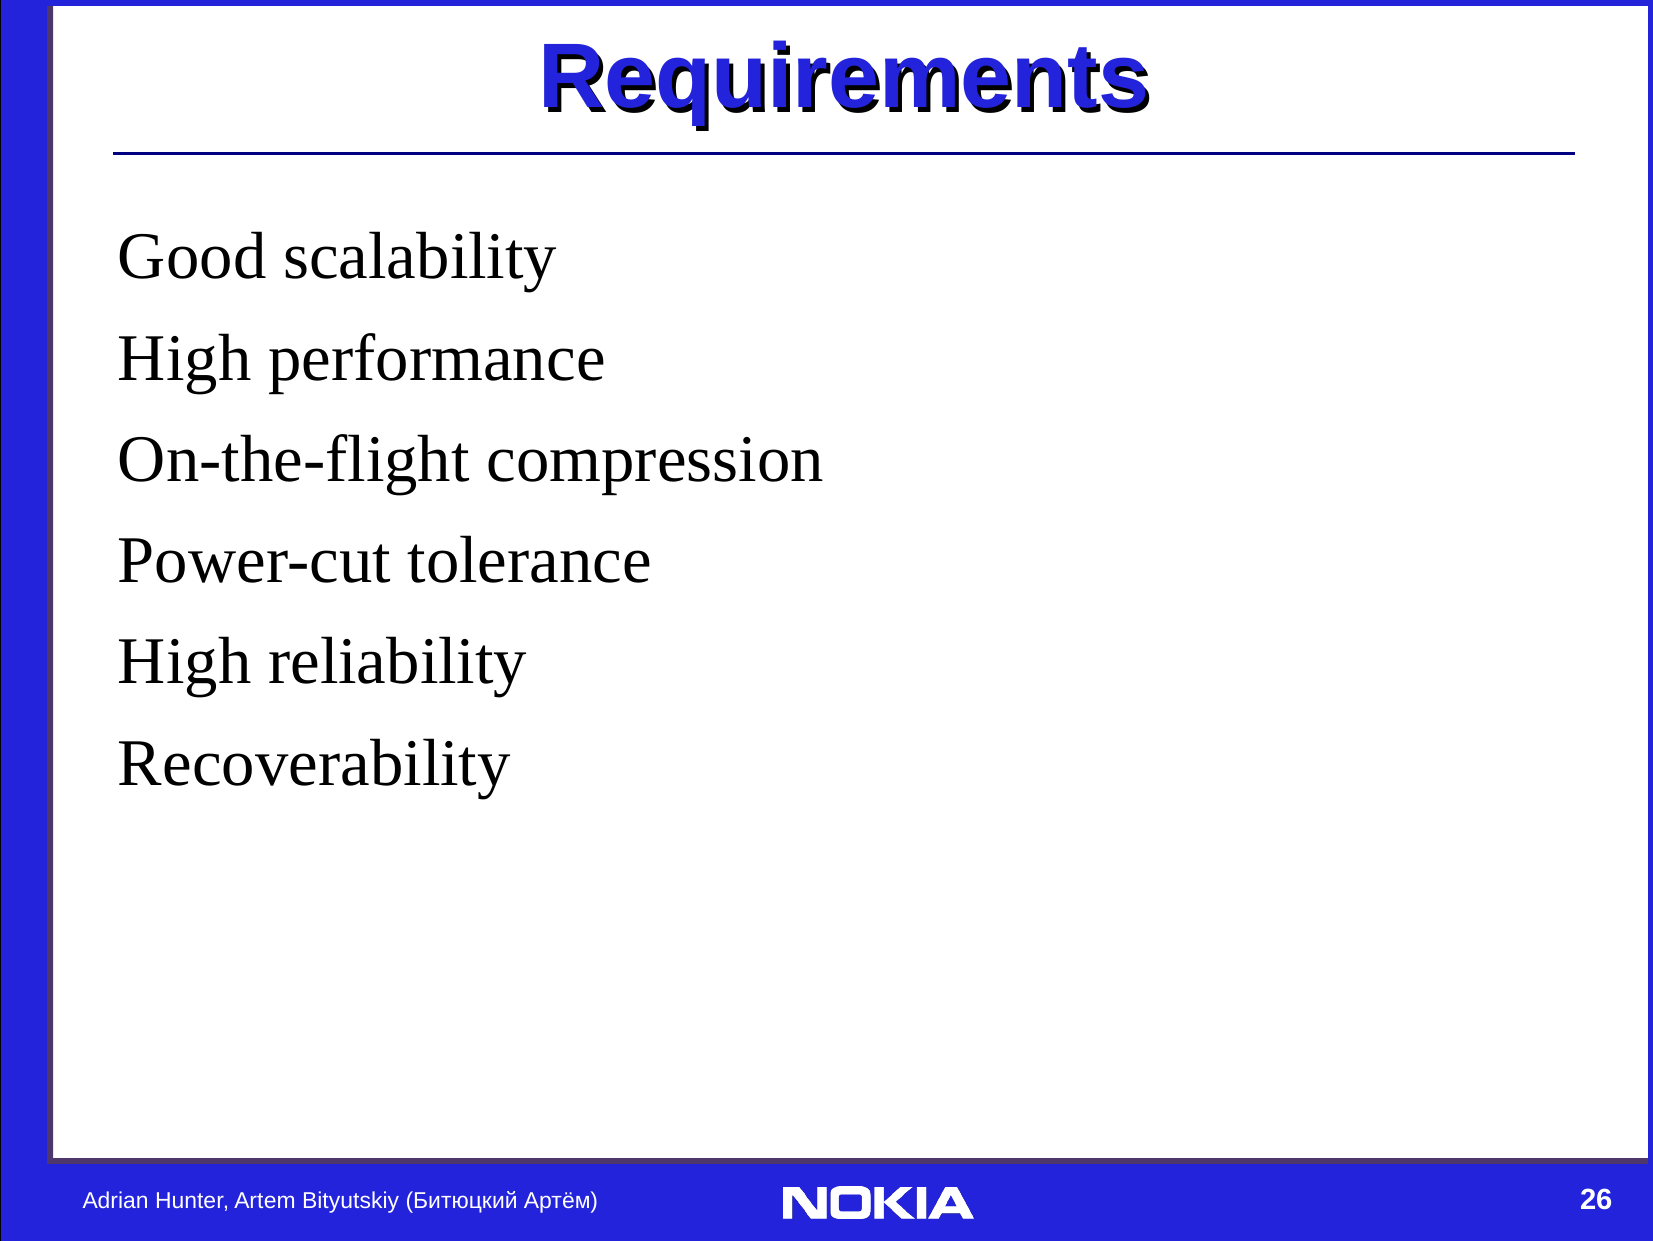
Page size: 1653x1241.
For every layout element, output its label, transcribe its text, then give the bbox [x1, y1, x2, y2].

title Requirements [100, 2, 1588, 151]
picture [783, 1186, 974, 1219]
list Good scalability High performance On-the-flight compression Power-cut tolerance High reliability Recoverability [100, 219, 1588, 1072]
